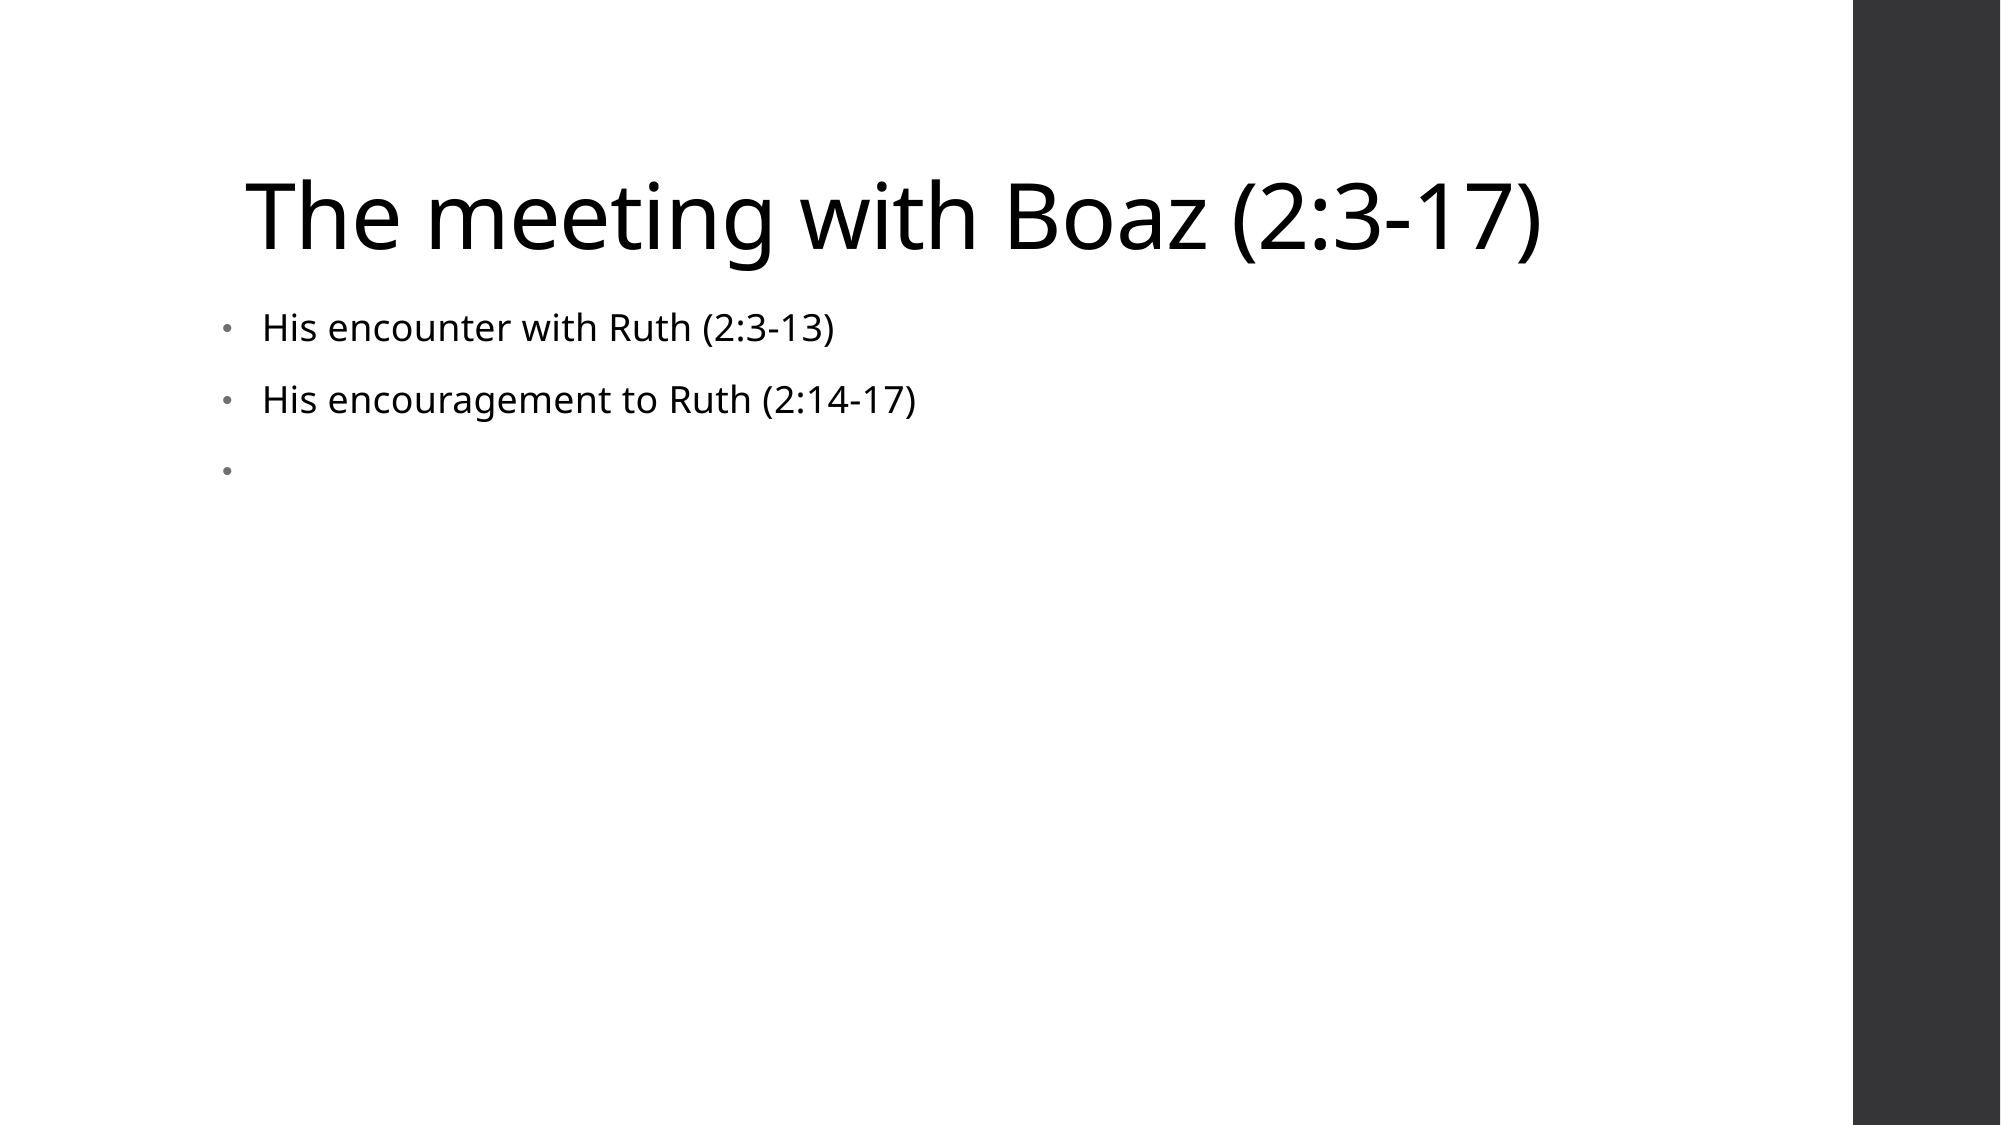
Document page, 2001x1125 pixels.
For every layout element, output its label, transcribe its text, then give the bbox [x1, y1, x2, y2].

list His encounter with Ruth (2:3-13) His encouragement to Ruth (2:14-17) [206, 299, 1617, 1014]
title The meeting with Boaz (2:3-17) [206, 60, 1797, 278]
